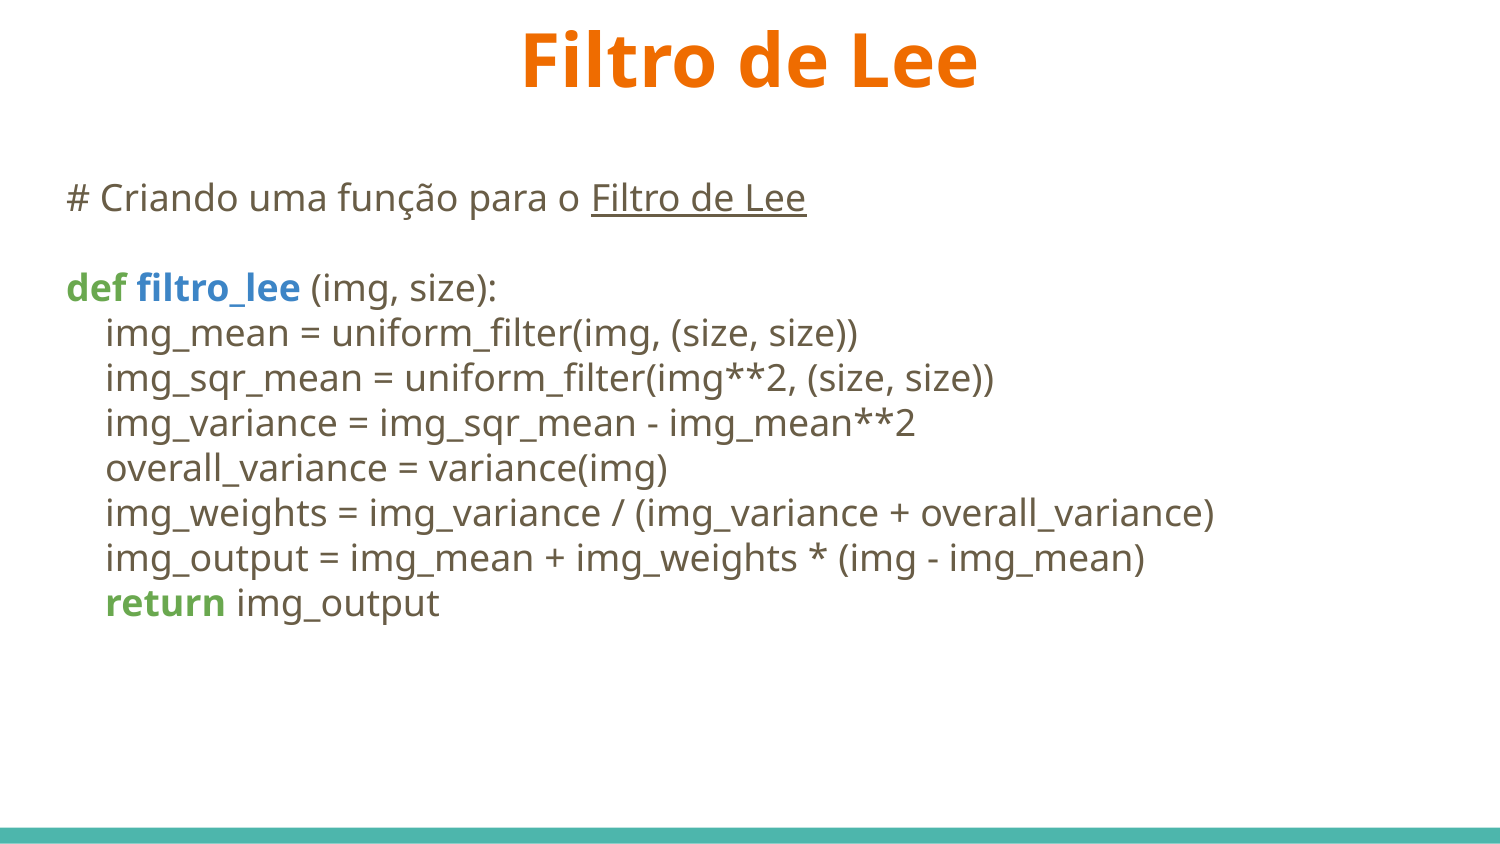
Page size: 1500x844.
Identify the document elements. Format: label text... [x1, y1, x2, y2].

title Filtro de Lee [51, 0, 1449, 114]
list # Criando uma função para o Filtro de Lee def filtro_lee (img, size): img_mean = uniform_filter(img, (size, size)) img_sqr_mean = uniform_filter(img**2, (size, size)) img_variance = img_sqr_mean - img_mean**2 overall_variance = variance(img) img_weights = img_variance / (img_variance + overall_variance) img_output = img_mean + img_weights * (img - img_mean) return img_output [51, 114, 1449, 823]
